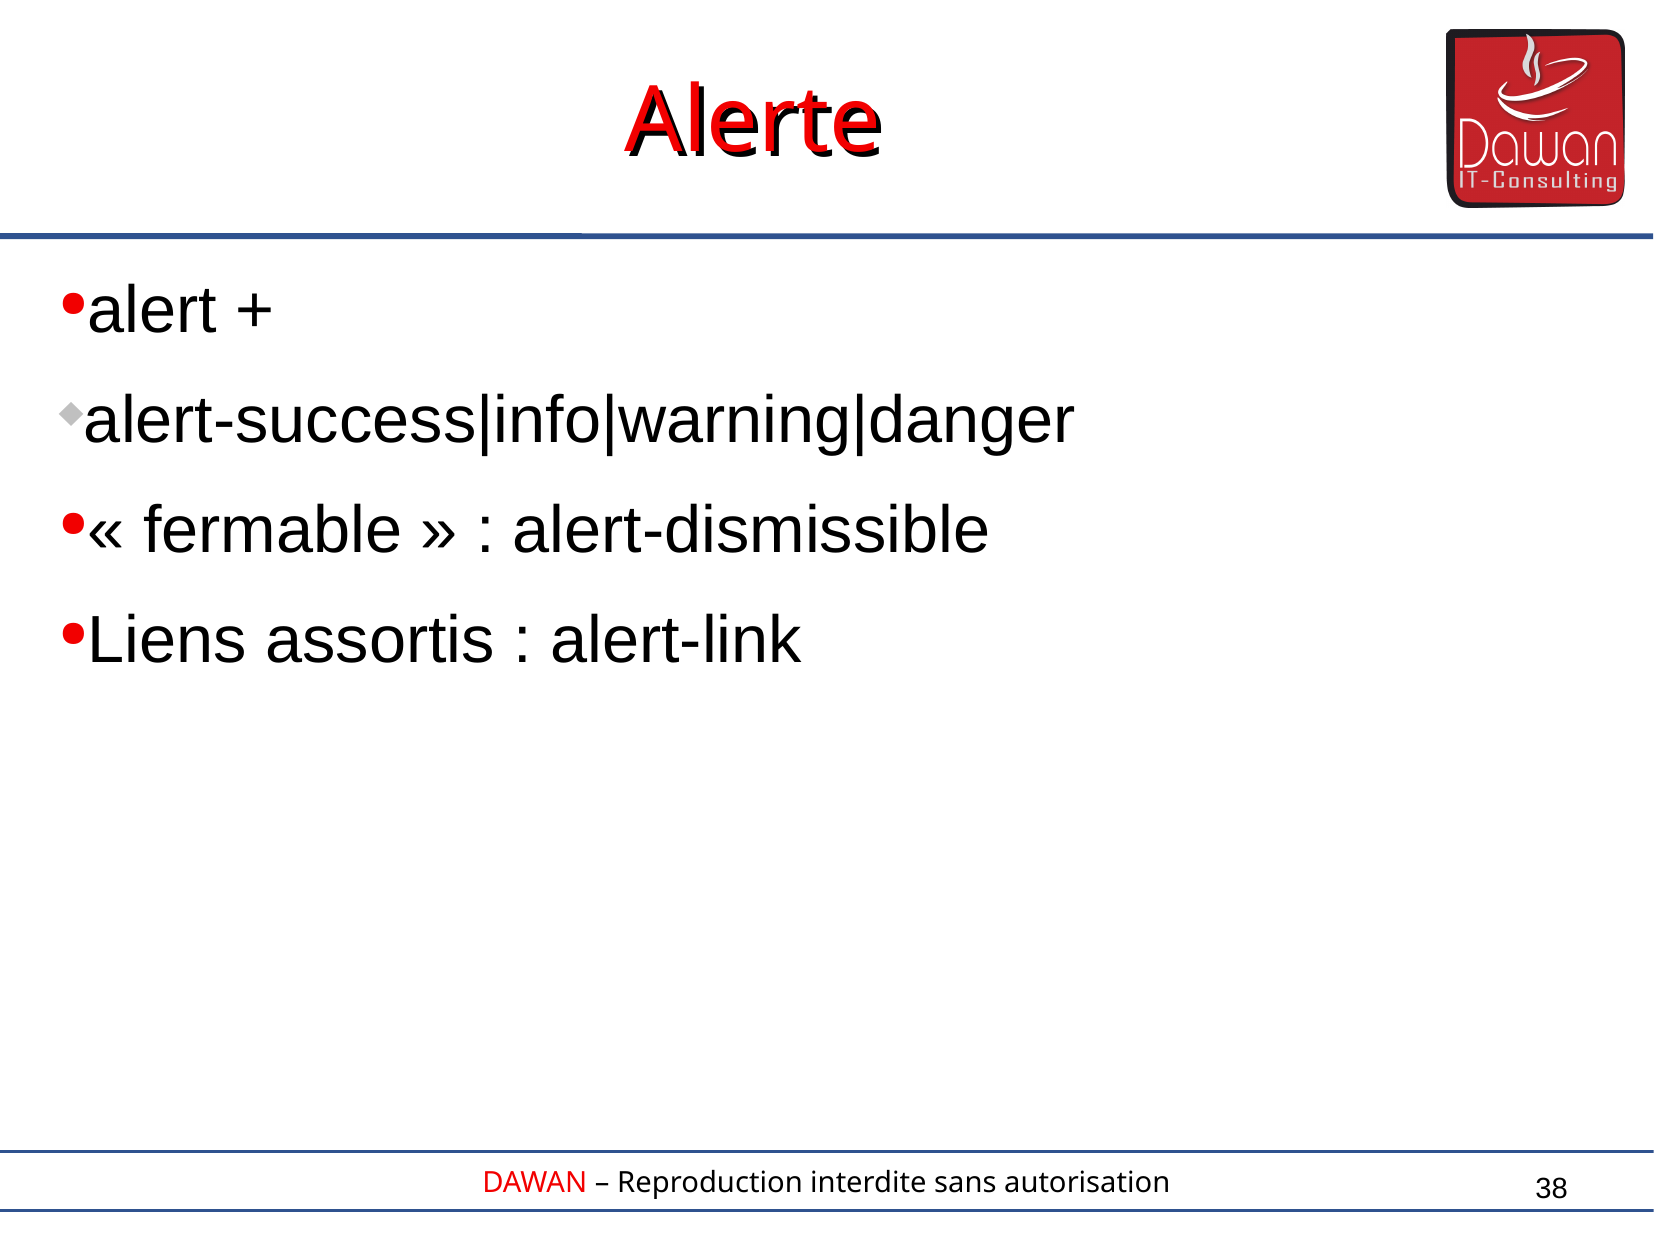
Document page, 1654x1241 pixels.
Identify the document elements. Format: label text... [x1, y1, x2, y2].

list alert + alert-success|info|warning|danger « fermable » : alert-dismissible Liens assortis : alert-link [59, 265, 1595, 1094]
title Alerte [59, 24, 1447, 206]
text_box [1535, 1169, 1595, 1234]
